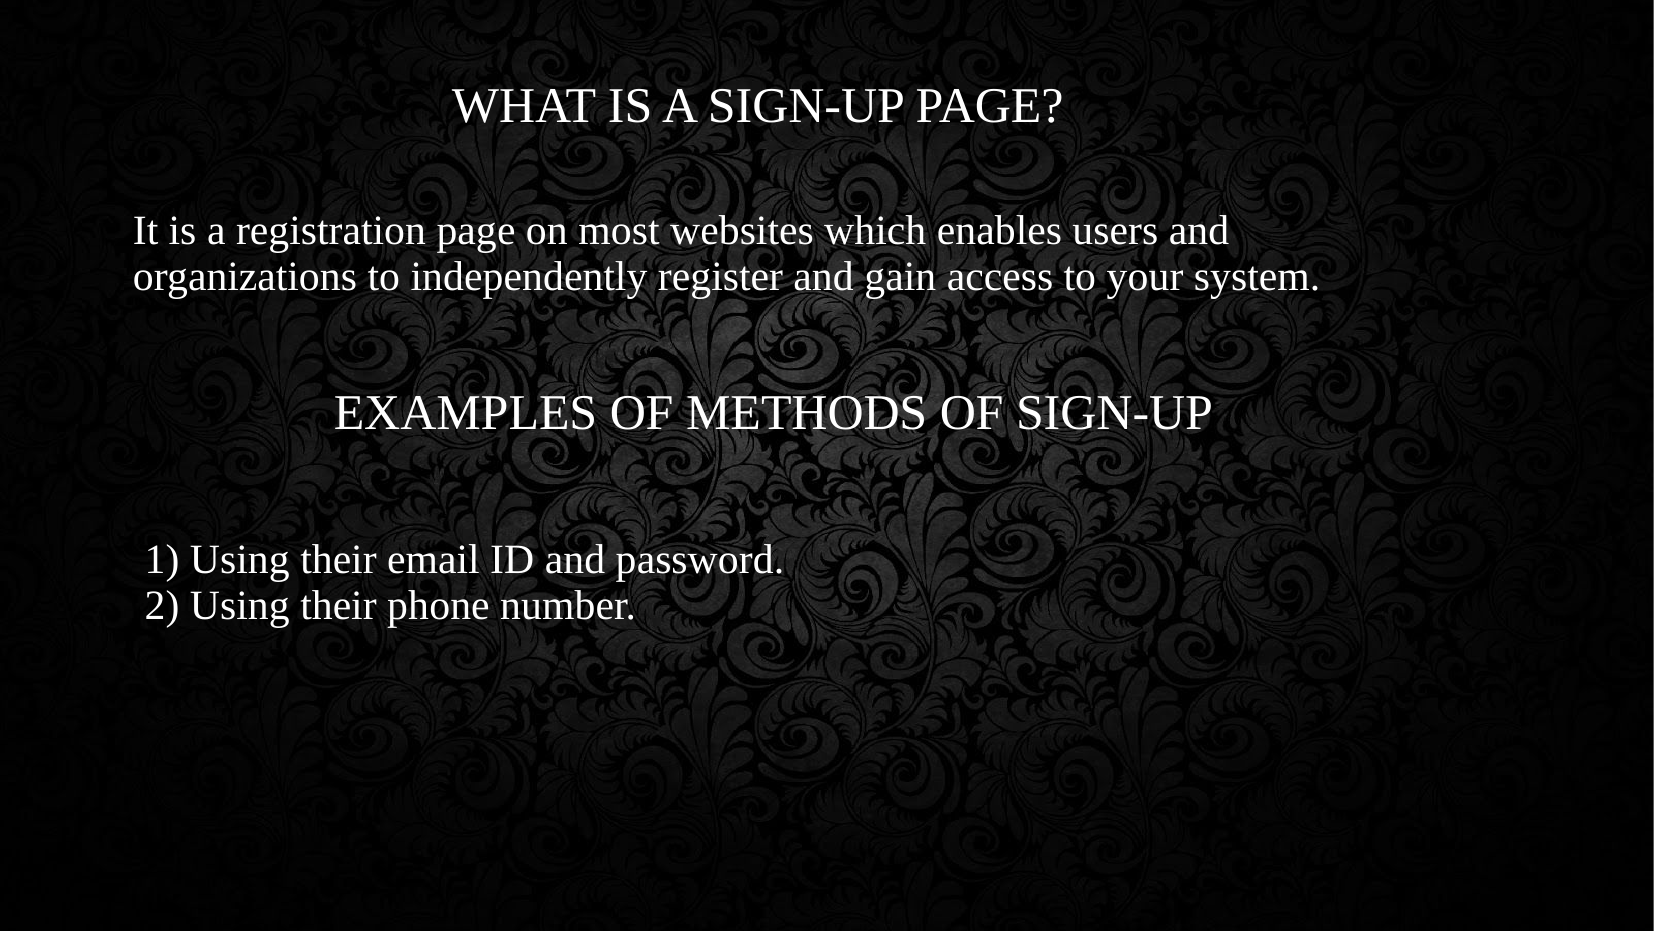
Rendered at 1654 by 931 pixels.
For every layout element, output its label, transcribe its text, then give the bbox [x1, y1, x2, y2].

text_box 1) Using their email ID and password. 2) Using their phone number. [129, 482, 1347, 650]
text_box It is a registration page on most websites which enables users and organizations to independently register and gain access to your system. [118, 153, 1453, 321]
picture [0, 0, 1654, 931]
text_box EXAMPLES OF METHODS OF SIGN-UP [318, 377, 1229, 482]
text_box WHAT IS A SIGN-UP PAGE? [437, 70, 1146, 153]
